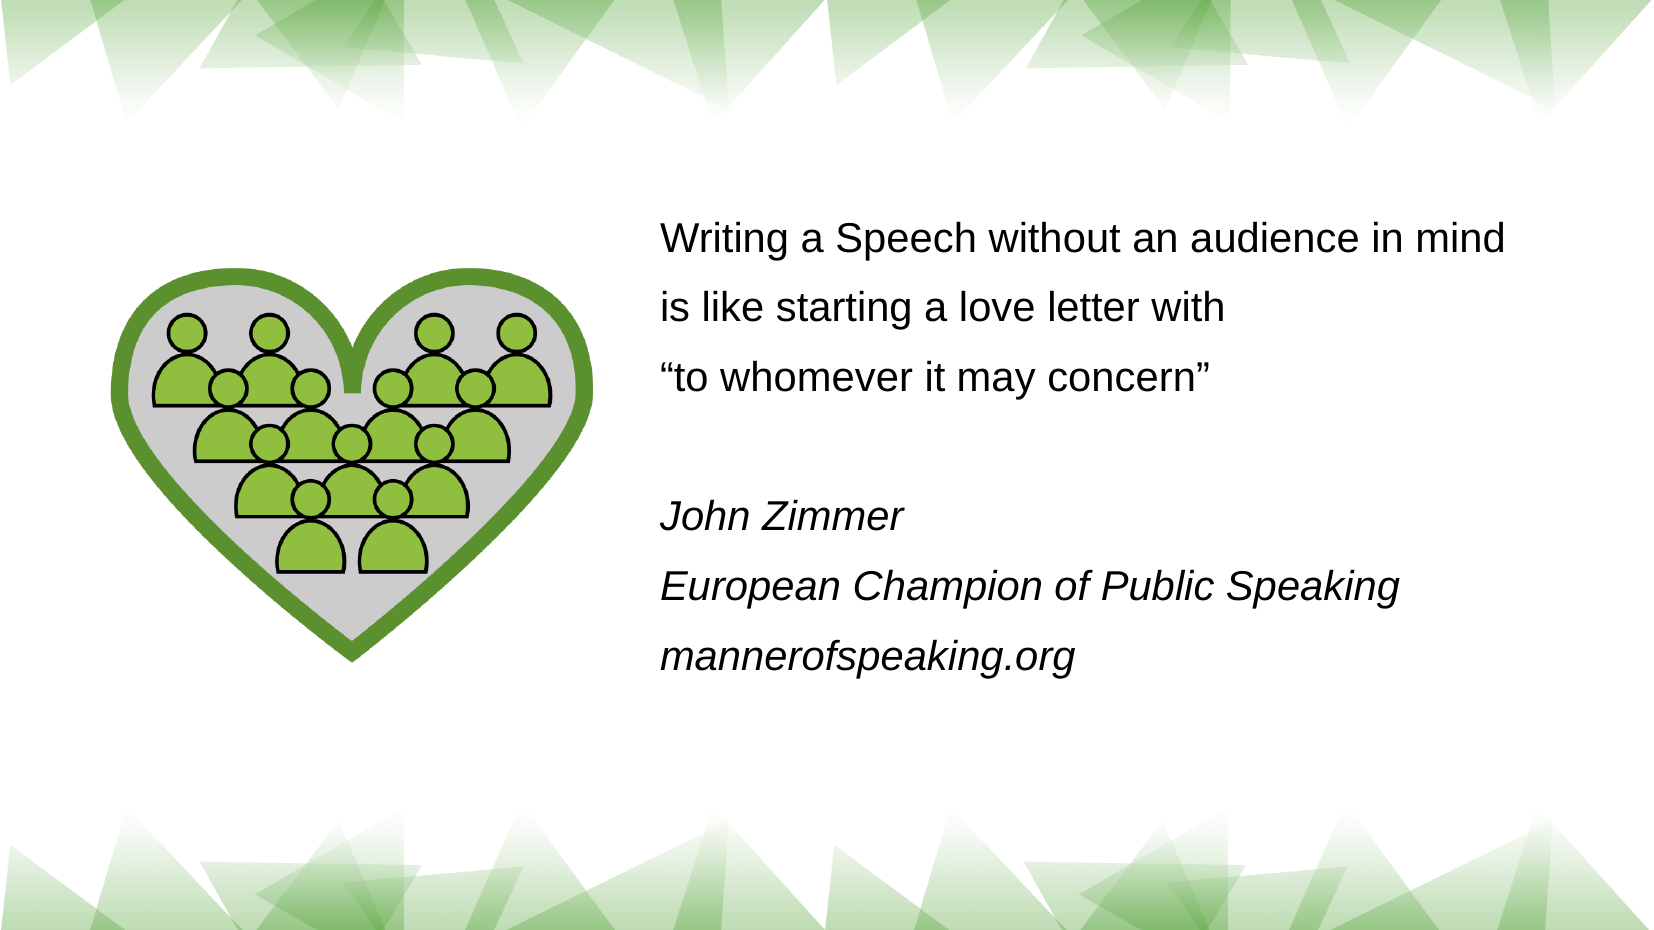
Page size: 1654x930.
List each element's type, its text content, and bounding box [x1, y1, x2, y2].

title Writing a Speech without an audience in mind is like starting a love letter with “to whomever it may concern” John Zimmer European Champion of Public Speaking mannerofspeaking.org [660, 191, 1573, 679]
picture [75, 210, 618, 721]
picture [0, 0, 1653, 128]
picture [0, 802, 1651, 930]
